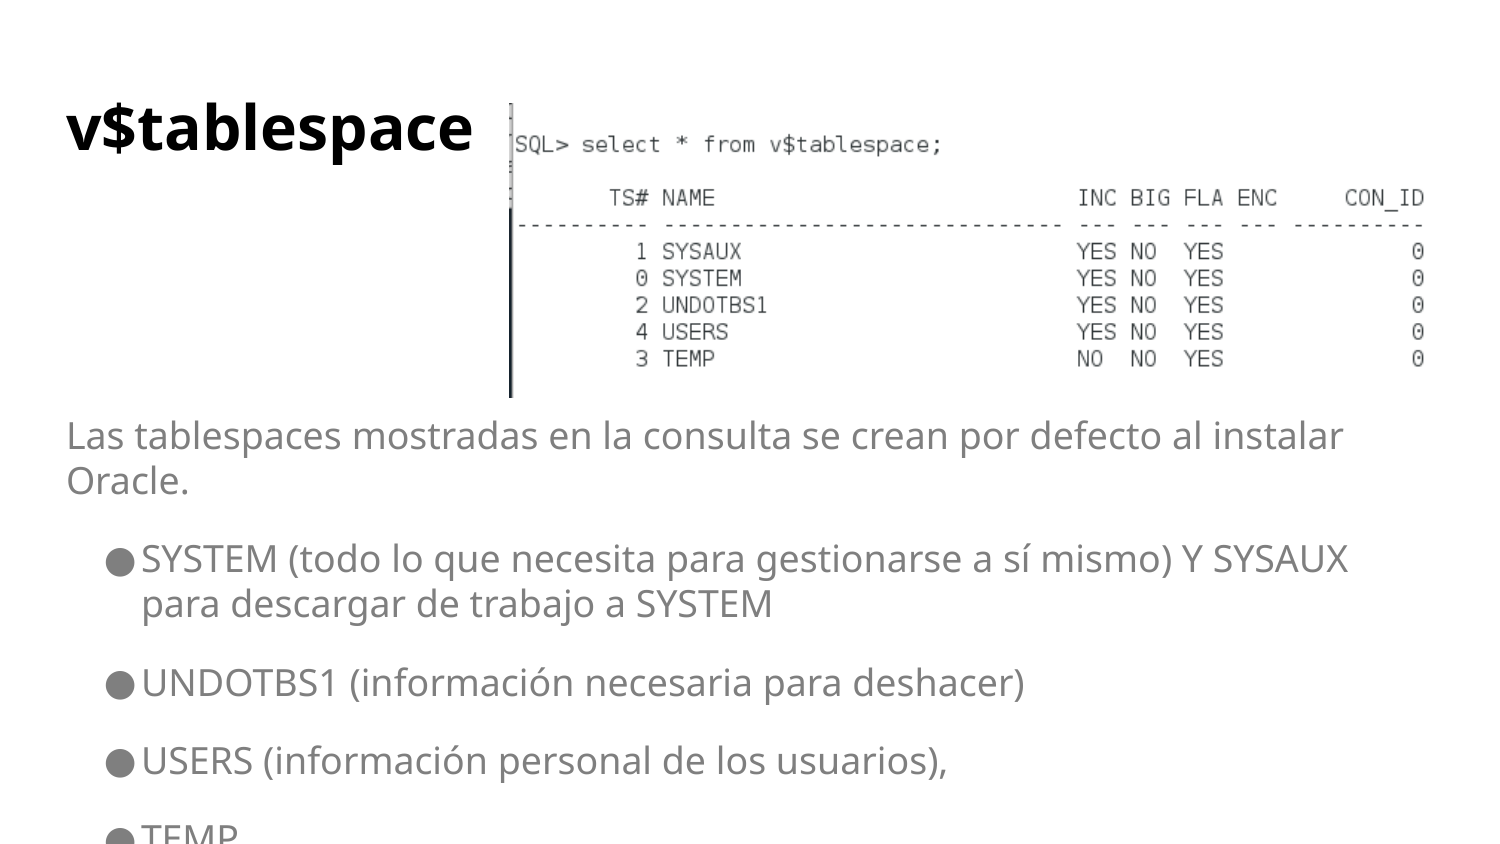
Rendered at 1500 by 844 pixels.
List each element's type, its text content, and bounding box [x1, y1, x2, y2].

picture [509, 103, 1486, 398]
list Las tablespaces mostradas en la consulta se crean por defecto al instalar Oracle. SYSTEM (todo lo que necesita para gestionarse a sí mismo) Y SYSAUX para descargar de trabajo a SYSTEM UNDOTBS1 (información necesaria para deshacer) USERS (información personal de los usuarios), TEMP [51, 397, 1449, 791]
title v$tablespace [51, 72, 1449, 176]
